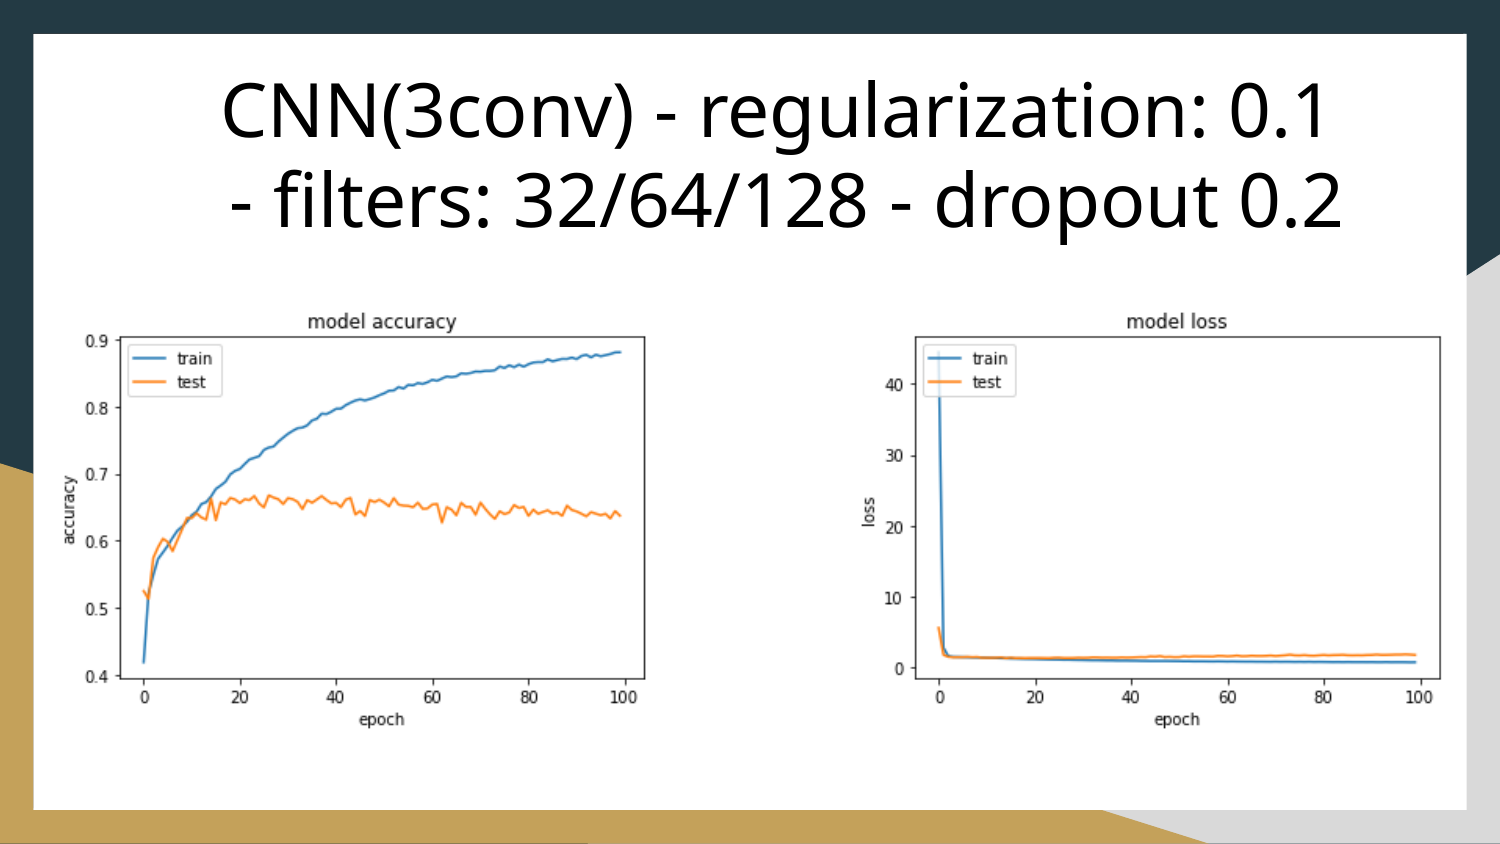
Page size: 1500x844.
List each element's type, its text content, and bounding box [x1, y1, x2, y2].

title CNN(3conv) - regularization: 0.1 - filters: 32/64/128 - dropout 0.2 [51, 48, 1449, 283]
picture [851, 302, 1449, 738]
picture [51, 302, 655, 738]
